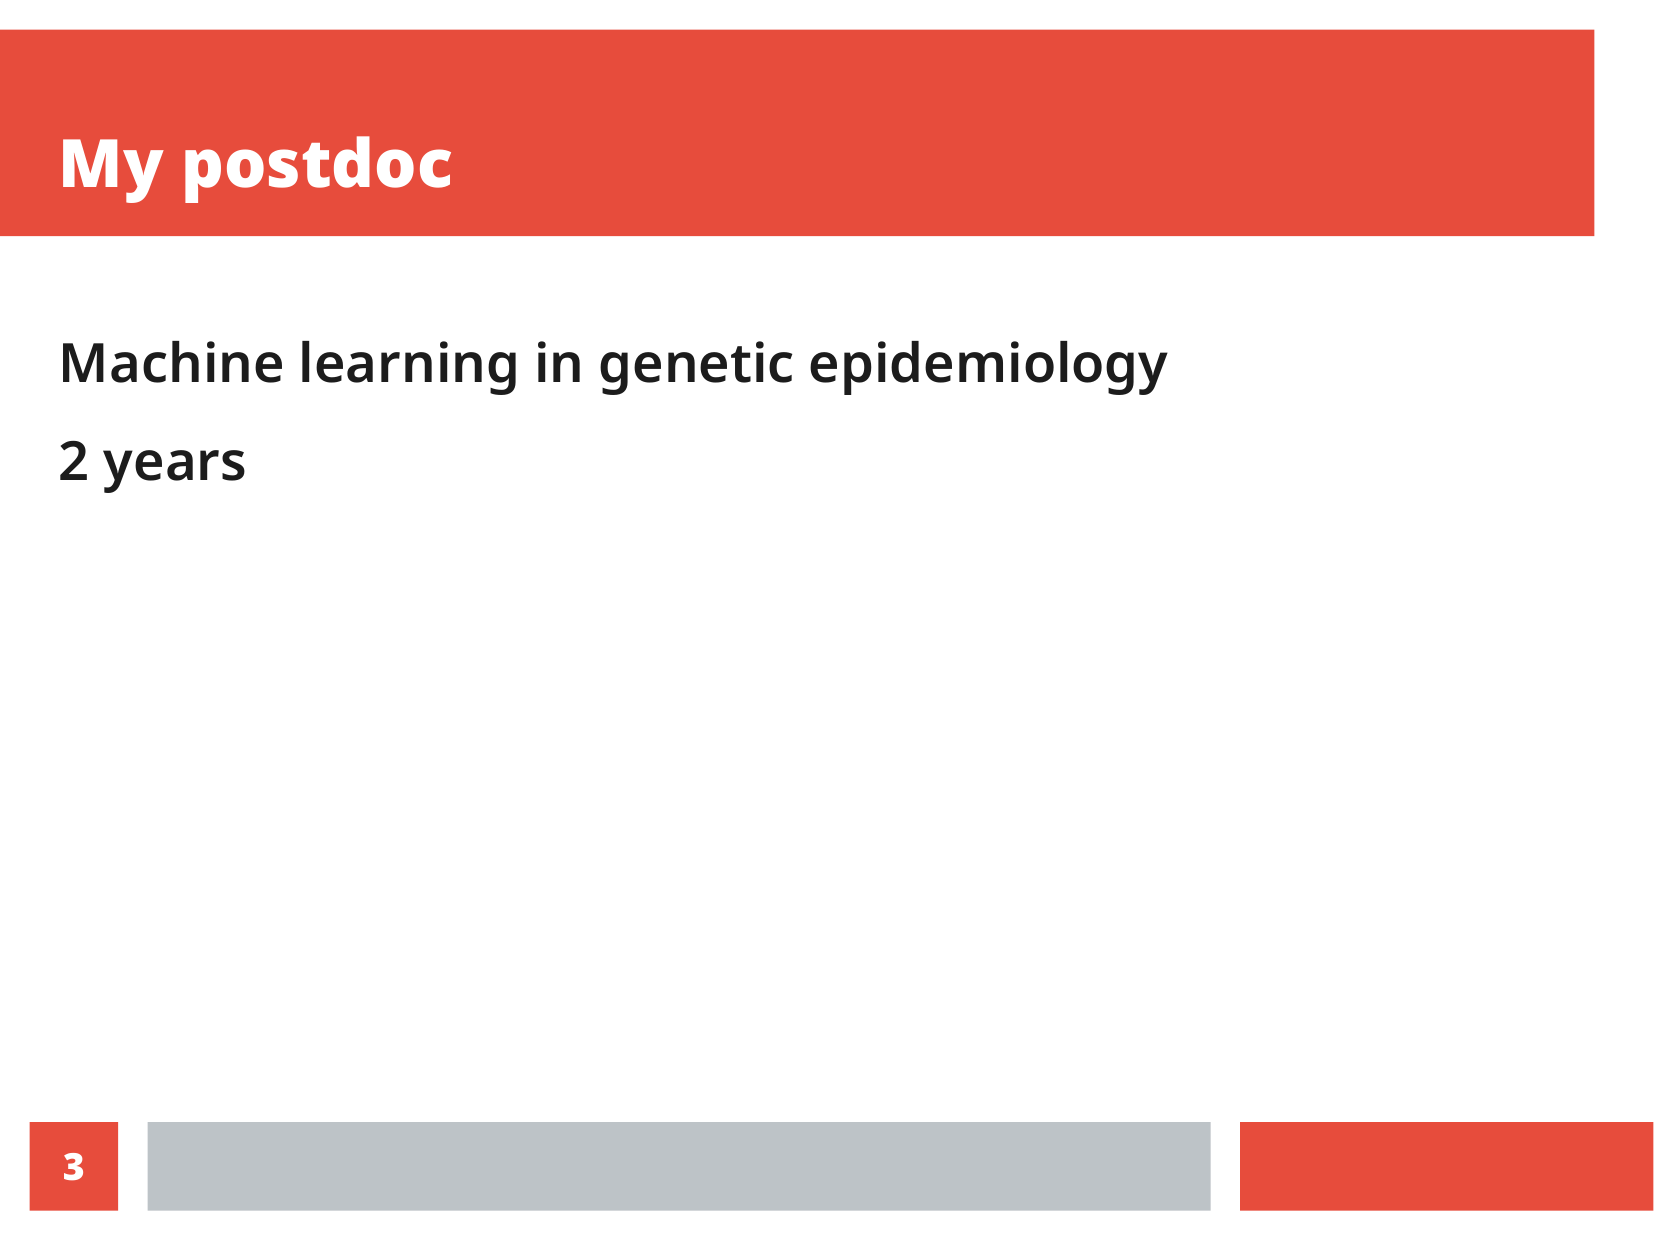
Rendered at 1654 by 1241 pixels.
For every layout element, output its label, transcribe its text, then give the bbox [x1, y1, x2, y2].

list Machine learning in genetic epidemiology 2 years [59, 324, 1565, 1093]
title My postdoc [59, 59, 1595, 207]
